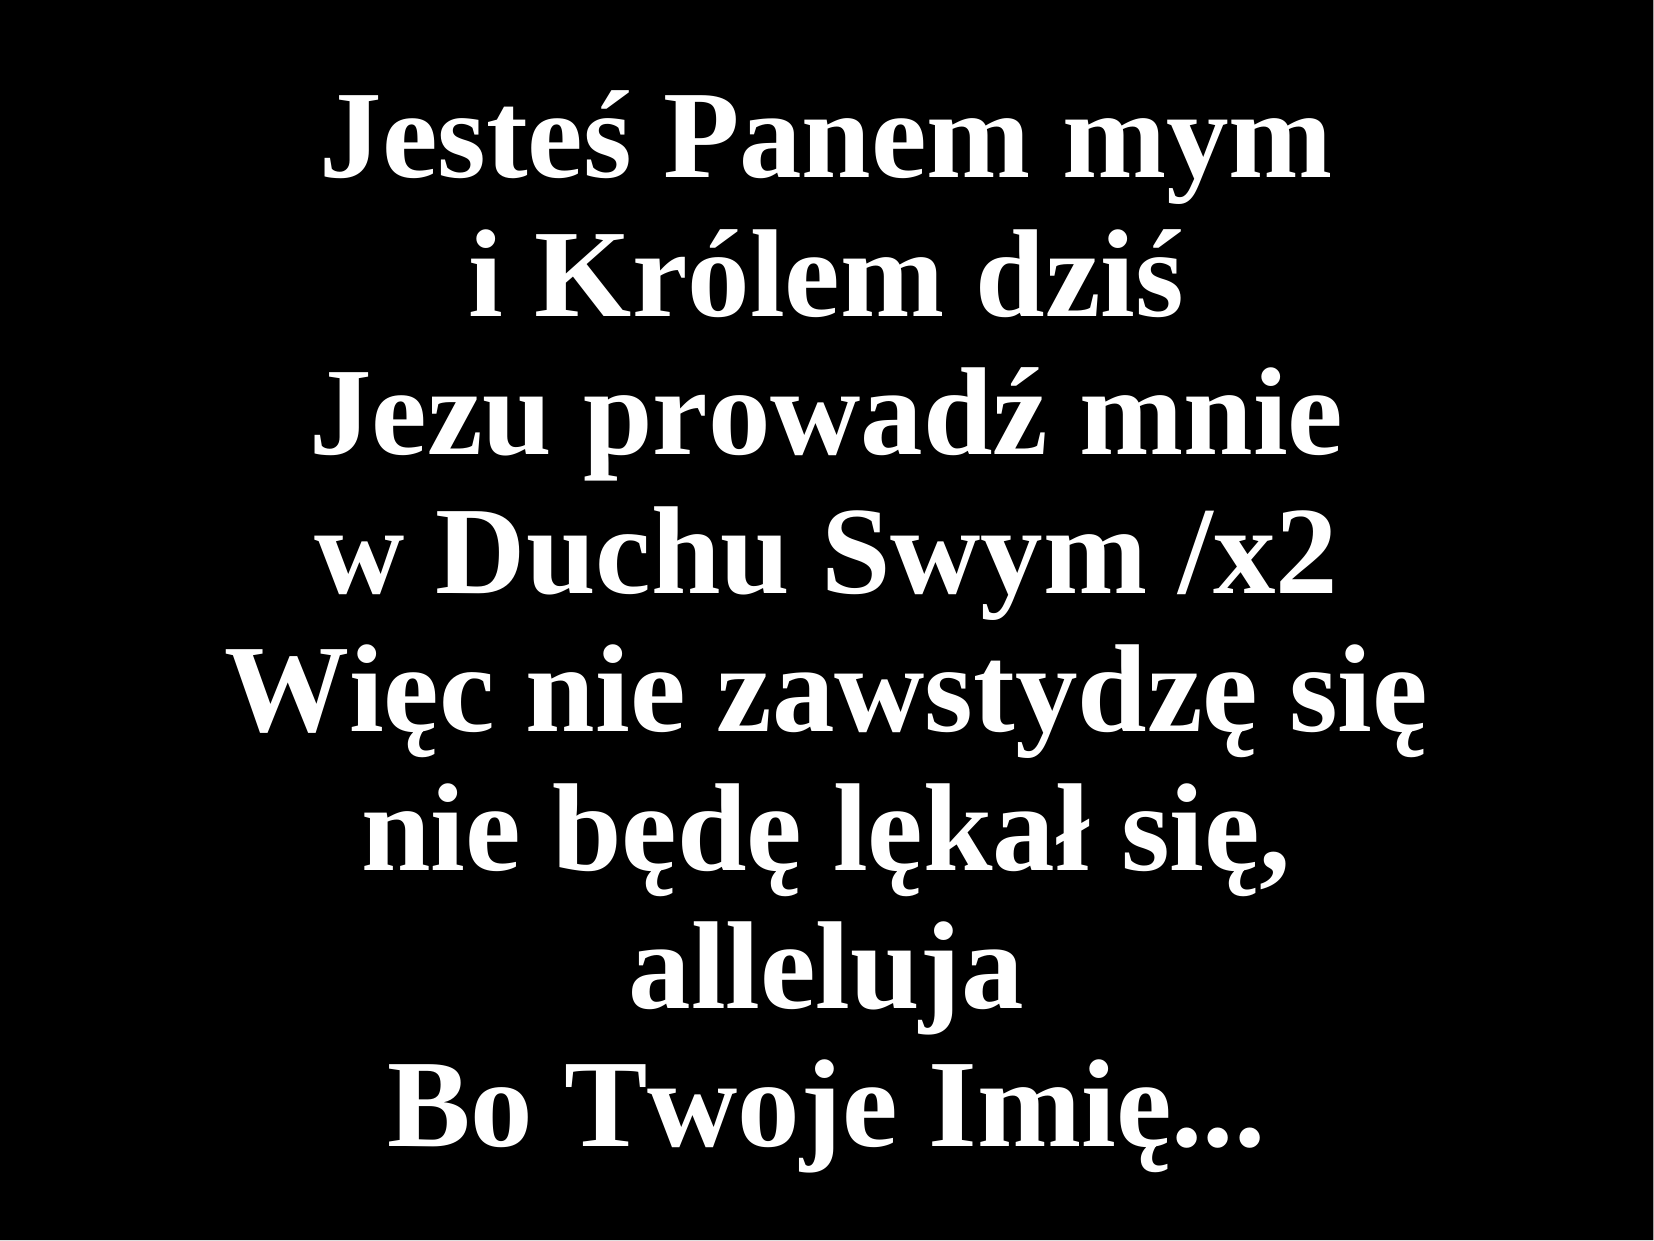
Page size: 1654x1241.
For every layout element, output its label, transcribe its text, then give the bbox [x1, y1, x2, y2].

title Jesteś Panem mym i Królem dziś Jezu prowadź mnie w Duchu Swym /x2 Więc nie zawstydzę się nie będę lękał się, alleluja Bo Twoje Imię... [0, 0, 1654, 1241]
